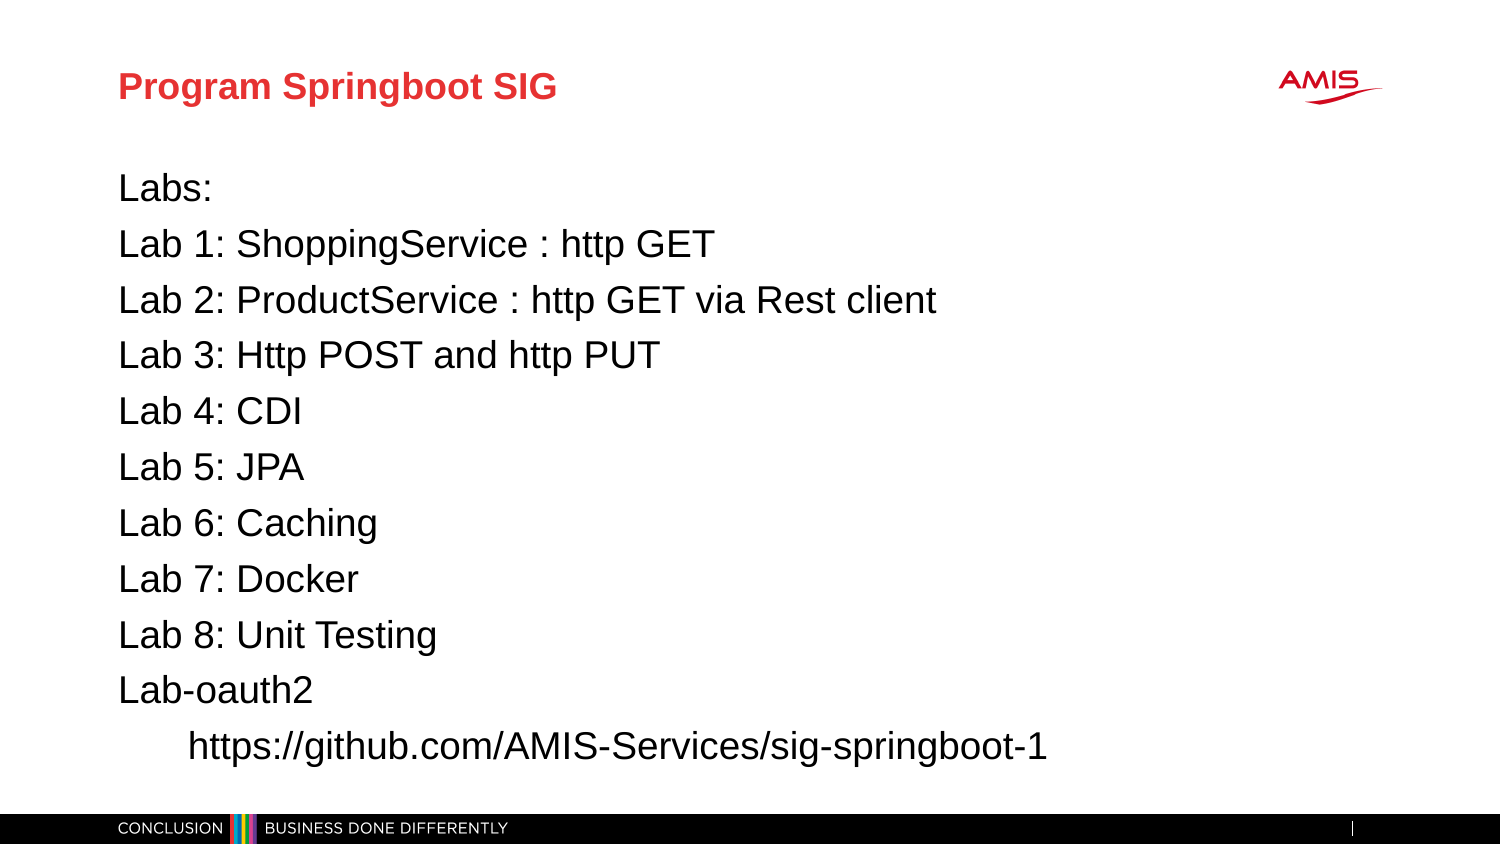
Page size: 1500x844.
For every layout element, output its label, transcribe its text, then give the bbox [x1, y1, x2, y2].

list Labs: Lab 1: ShoppingService : http GET Lab 2: ProductService : http GET via Rest client Lab 3: Http POST and http PUT Lab 4: CDI Lab 5: JPA Lab 6: Caching Lab 7: Docker Lab 8: Unit Testing Lab-oauth2 https://github.com/AMIS-Services/sig-springboot-1 [118, 153, 1205, 774]
title Program Springboot SIG [118, 47, 1205, 130]
